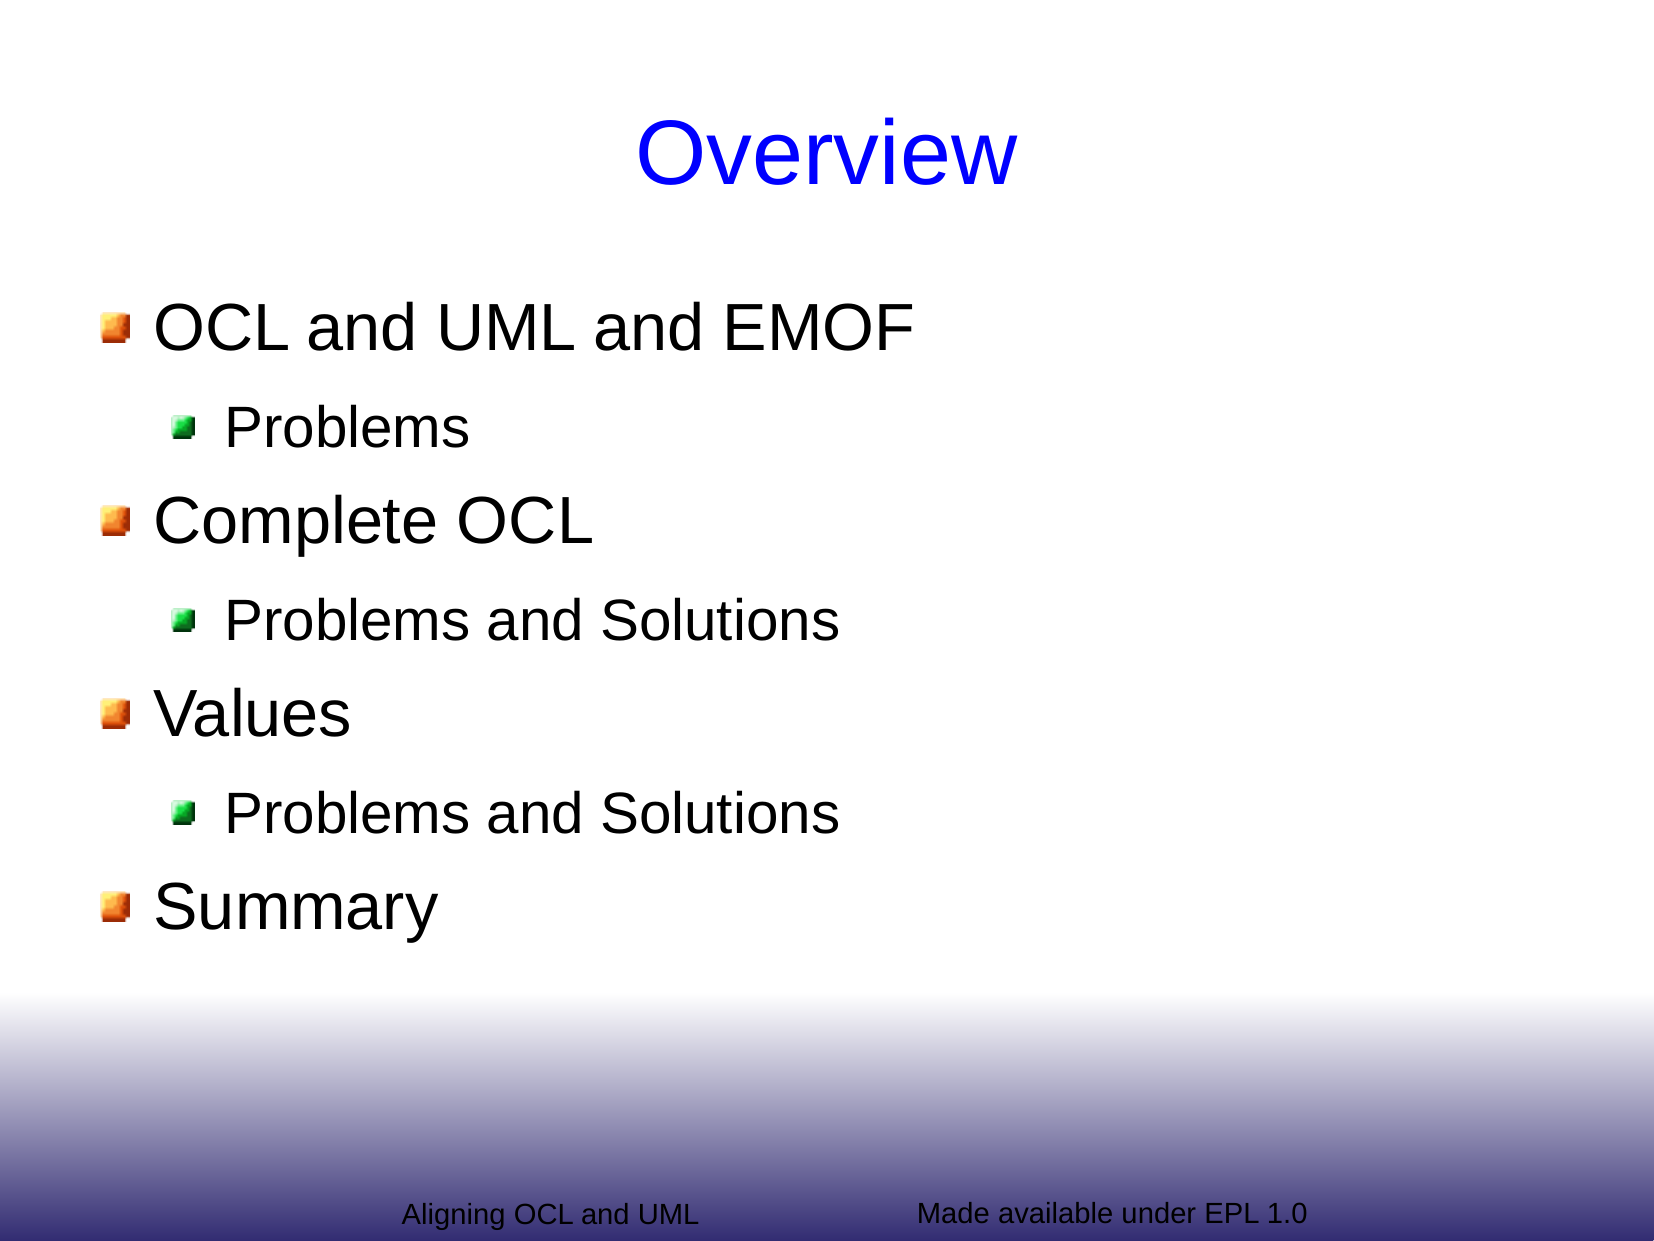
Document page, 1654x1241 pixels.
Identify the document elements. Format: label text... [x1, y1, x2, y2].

list OCL and UML and EMOF Problems Complete OCL Problems and Solutions Values Problems and Solutions Summary [82, 290, 1571, 1109]
title Overview [82, 49, 1571, 257]
